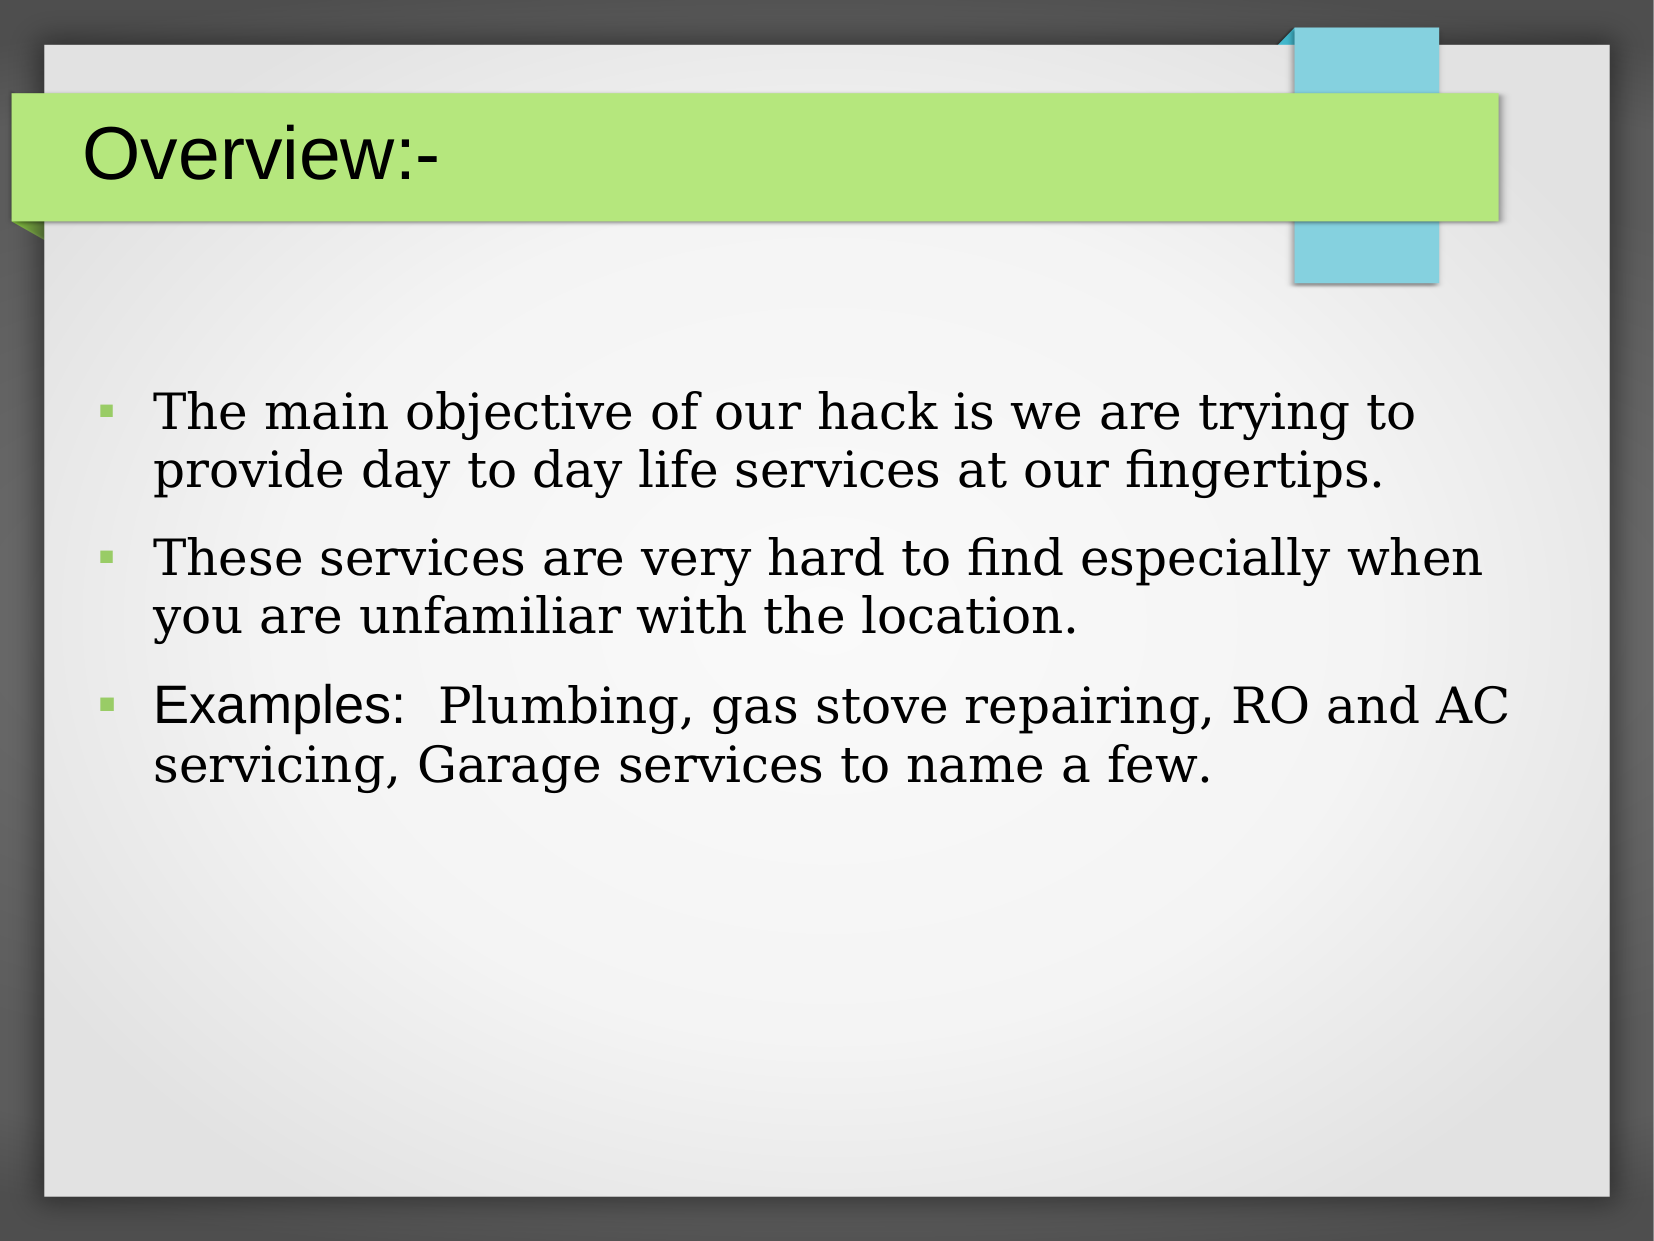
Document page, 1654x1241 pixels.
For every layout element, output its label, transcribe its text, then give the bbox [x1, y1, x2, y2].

picture [0, 0, 1654, 1241]
list The main objective of our hack is we are trying to provide day to day life services at our fingertips. These services are very hard to find especially when you are unfamiliar with the location. Examples: Plumbing, gas stove repairing, RO and AC servicing, Garage services to name a few. [82, 295, 1571, 1015]
title Overview:- [82, 94, 1264, 213]
